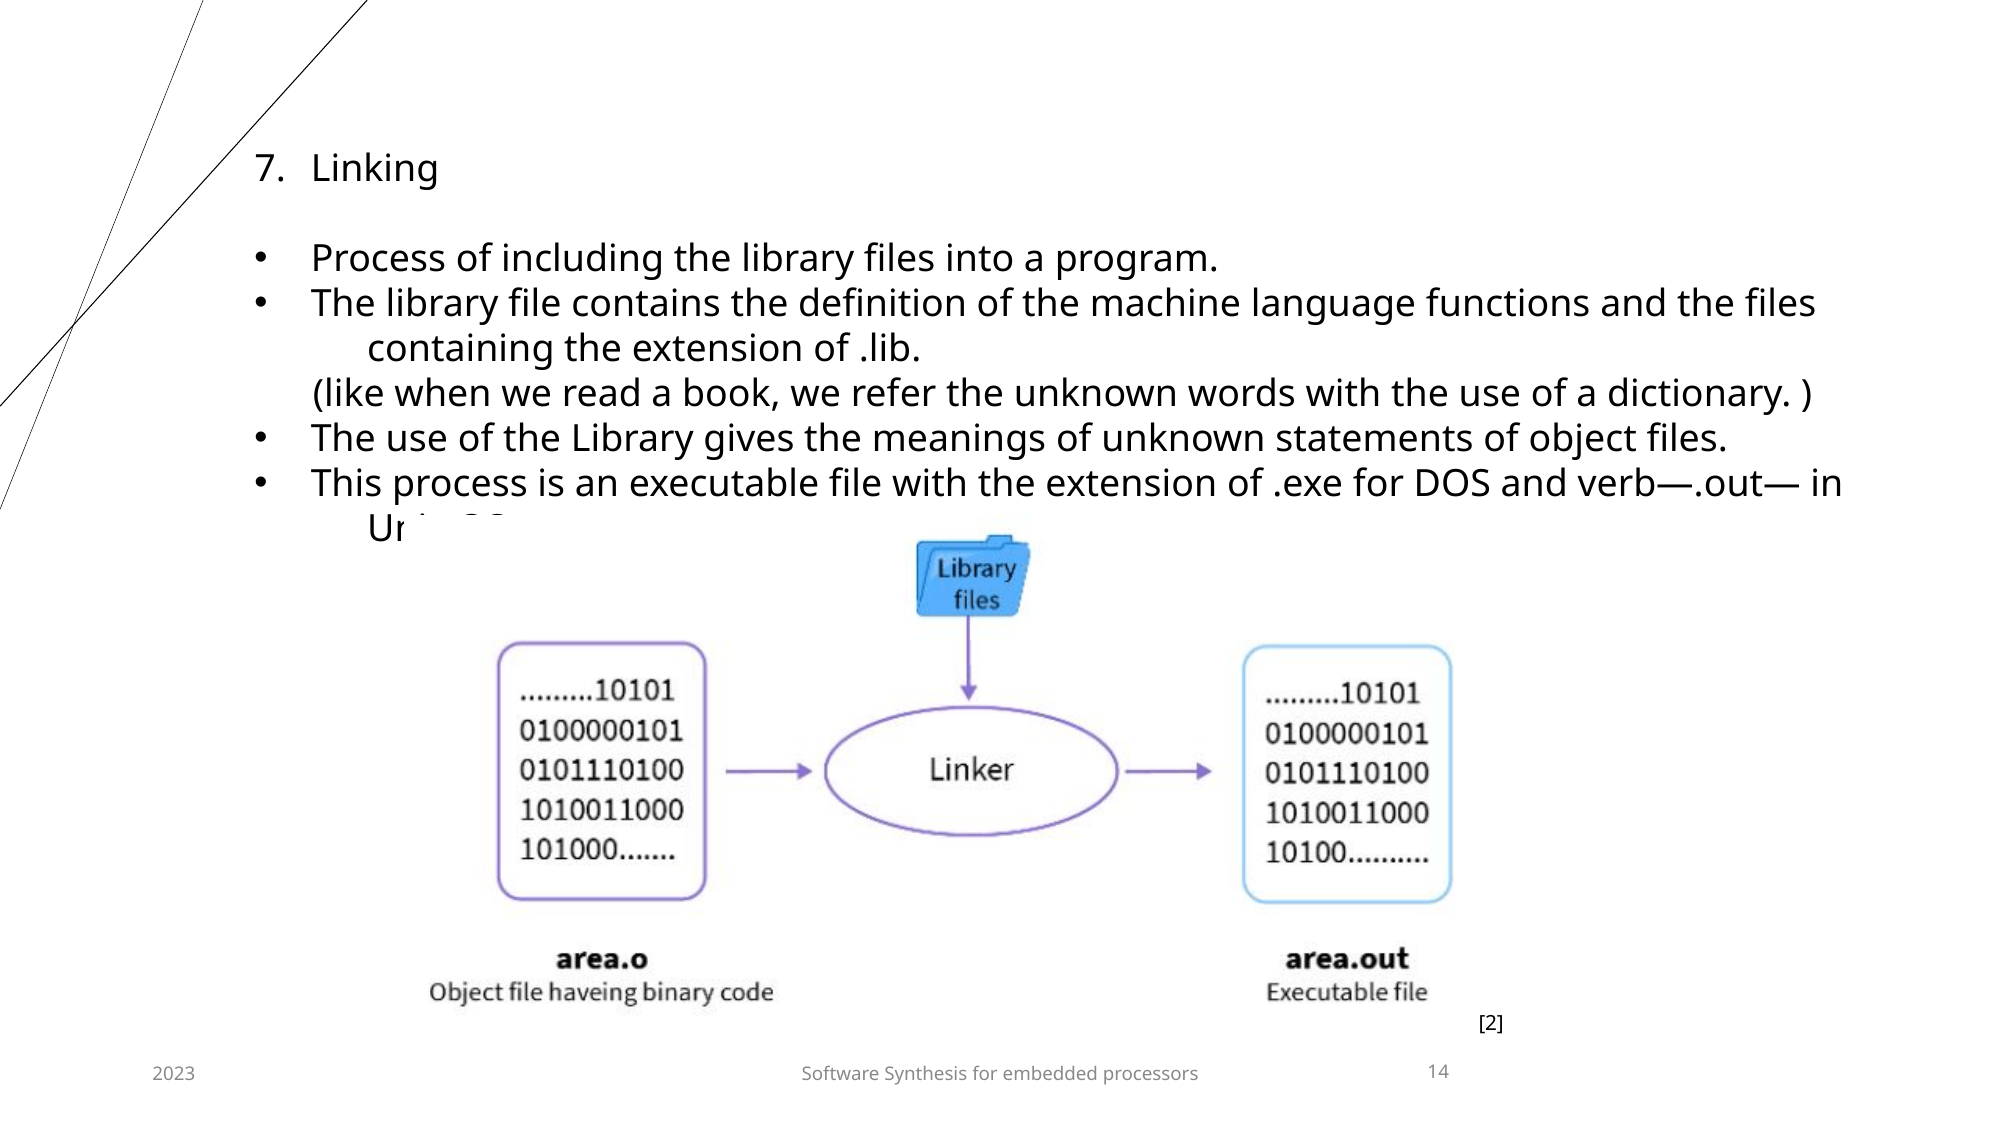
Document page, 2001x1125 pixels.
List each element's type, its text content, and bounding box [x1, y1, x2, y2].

text_box Software Synthesis for embedded processors [662, 1049, 1338, 1103]
text_box 2023 [137, 1042, 588, 1103]
text_box [1412, 1042, 1863, 1103]
text_box Linking Process of including the library files into a program. The library file contains the definition of the machine language functions and the files containing the extension of .lib. (like when we read a book, we refer the unknown words with the use of a dictionary. ) The use of the Library gives the meanings of unknown statements of object files. This process is an executable file with the extension of .exe for DOS and verb—.out— in Unix OS. [239, 136, 1910, 516]
picture [404, 515, 1519, 1049]
text_box [2] [1463, 1002, 1529, 1043]
